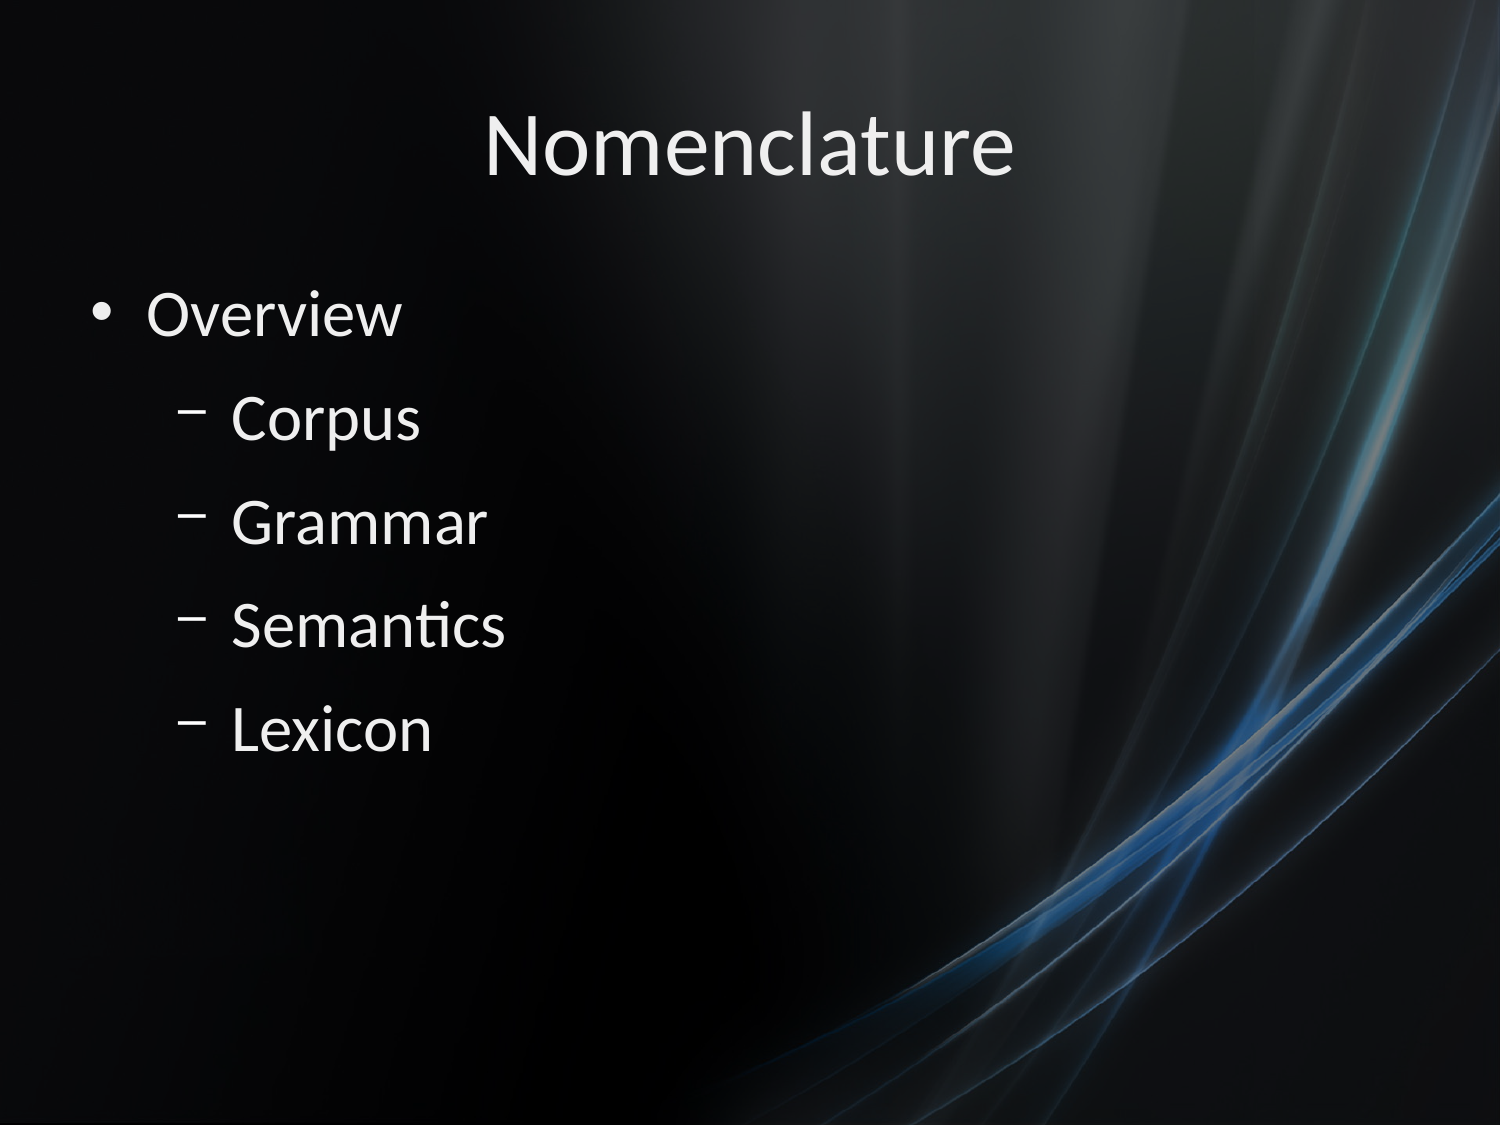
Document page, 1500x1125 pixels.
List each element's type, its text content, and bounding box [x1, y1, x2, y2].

title Nomenclature [75, 45, 1425, 233]
text_box [0, 0, 1500, 1125]
list Overview Corpus Grammar Semantics Lexicon [75, 262, 1425, 1005]
